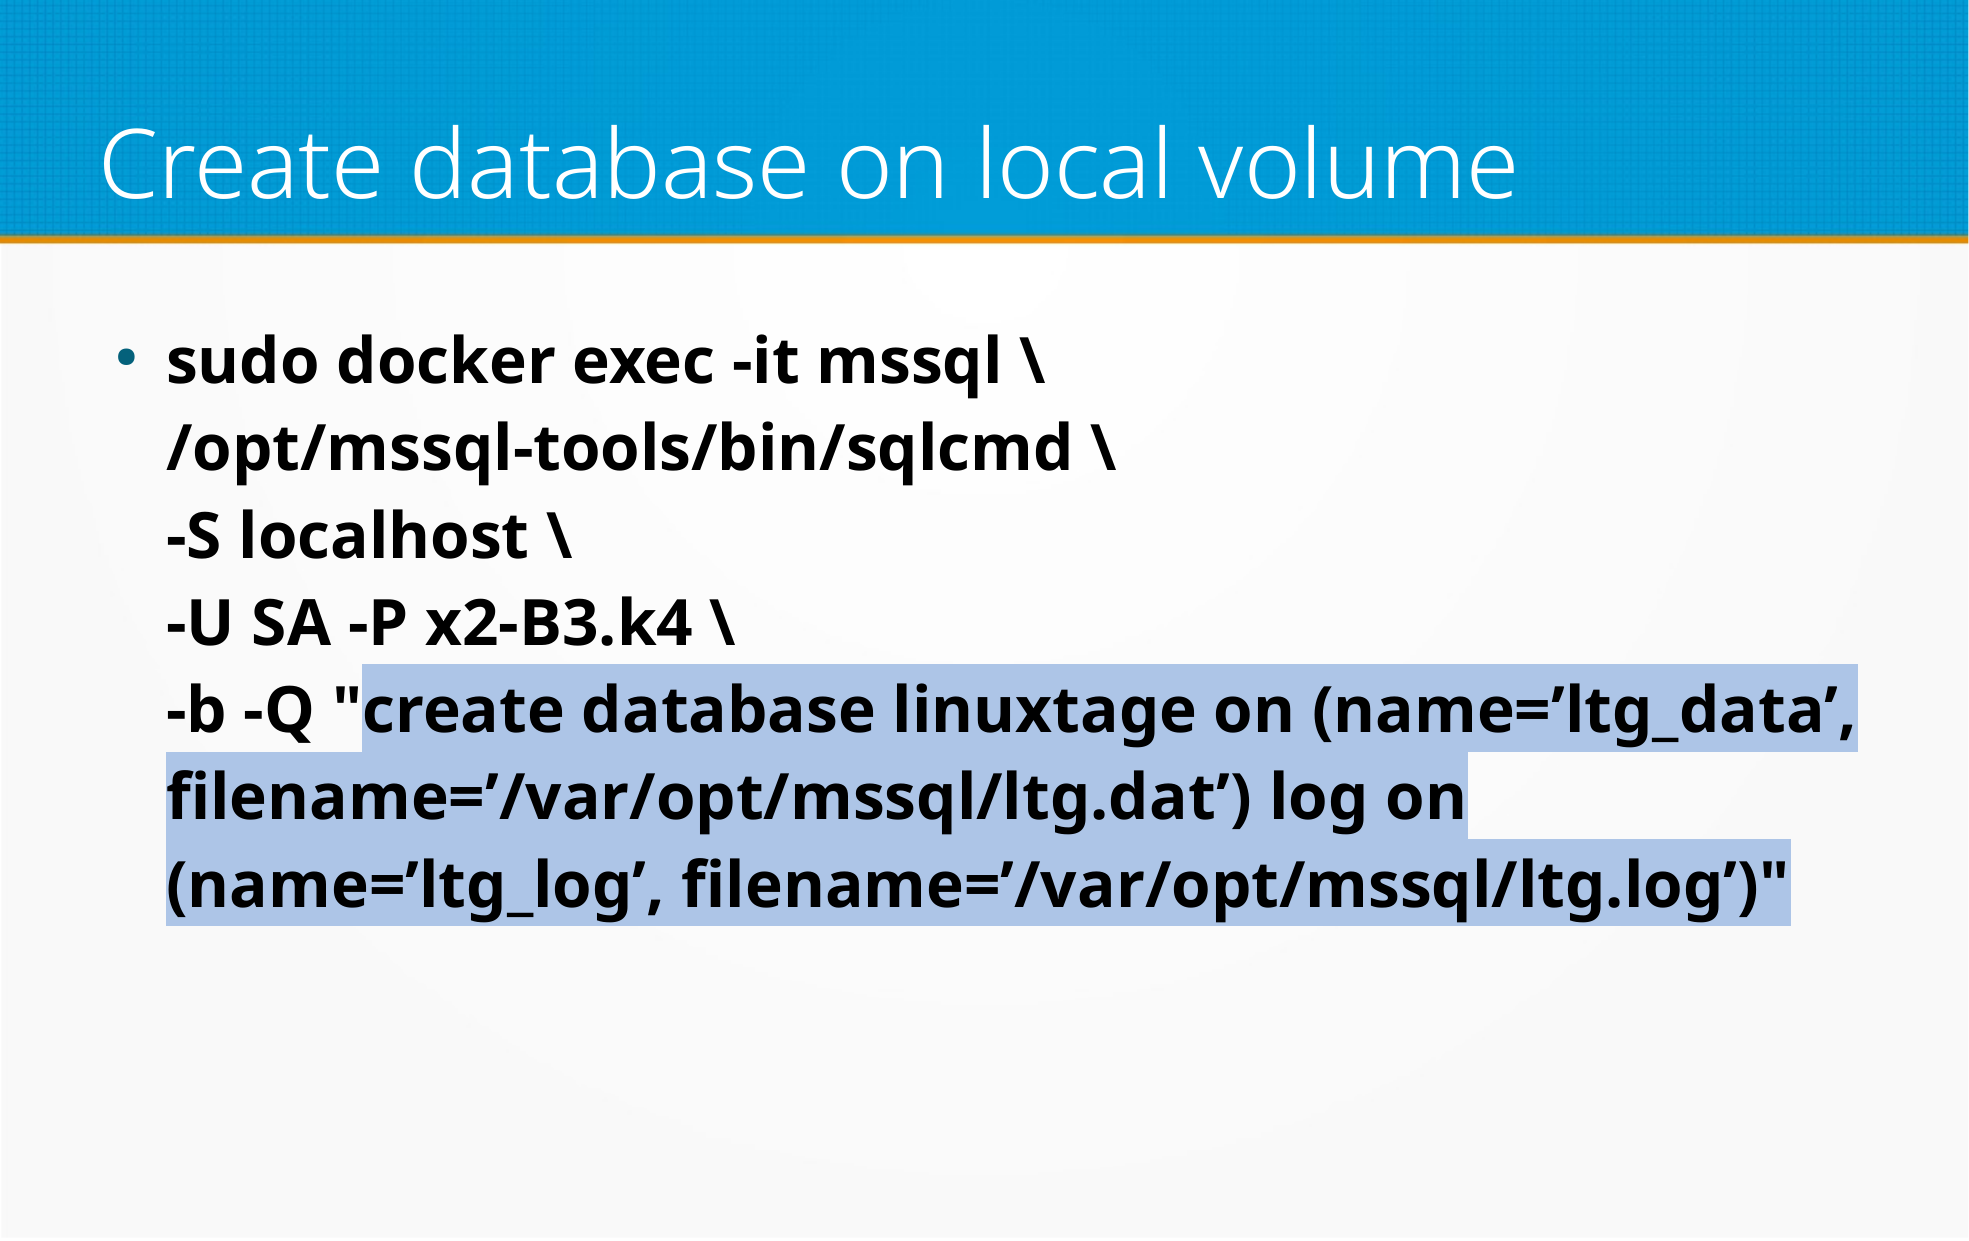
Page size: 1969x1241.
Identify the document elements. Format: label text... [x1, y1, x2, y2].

picture [0, 233, 1969, 1241]
title Create database on local volume [98, 19, 1870, 227]
list sudo docker exec -it mssql \ /opt/mssql-tools/bin/sqlcmd \ -S localhost \ -U SA -P x2-B3.k4 \ -b -Q "create database linuxtage on (name=’ltg_data’, filename=’/var/opt/mssql/ltg.dat’) log on (name=’ltg_log’, filename=’/var/opt/mssql/ltg.log’)" [98, 315, 1861, 1081]
